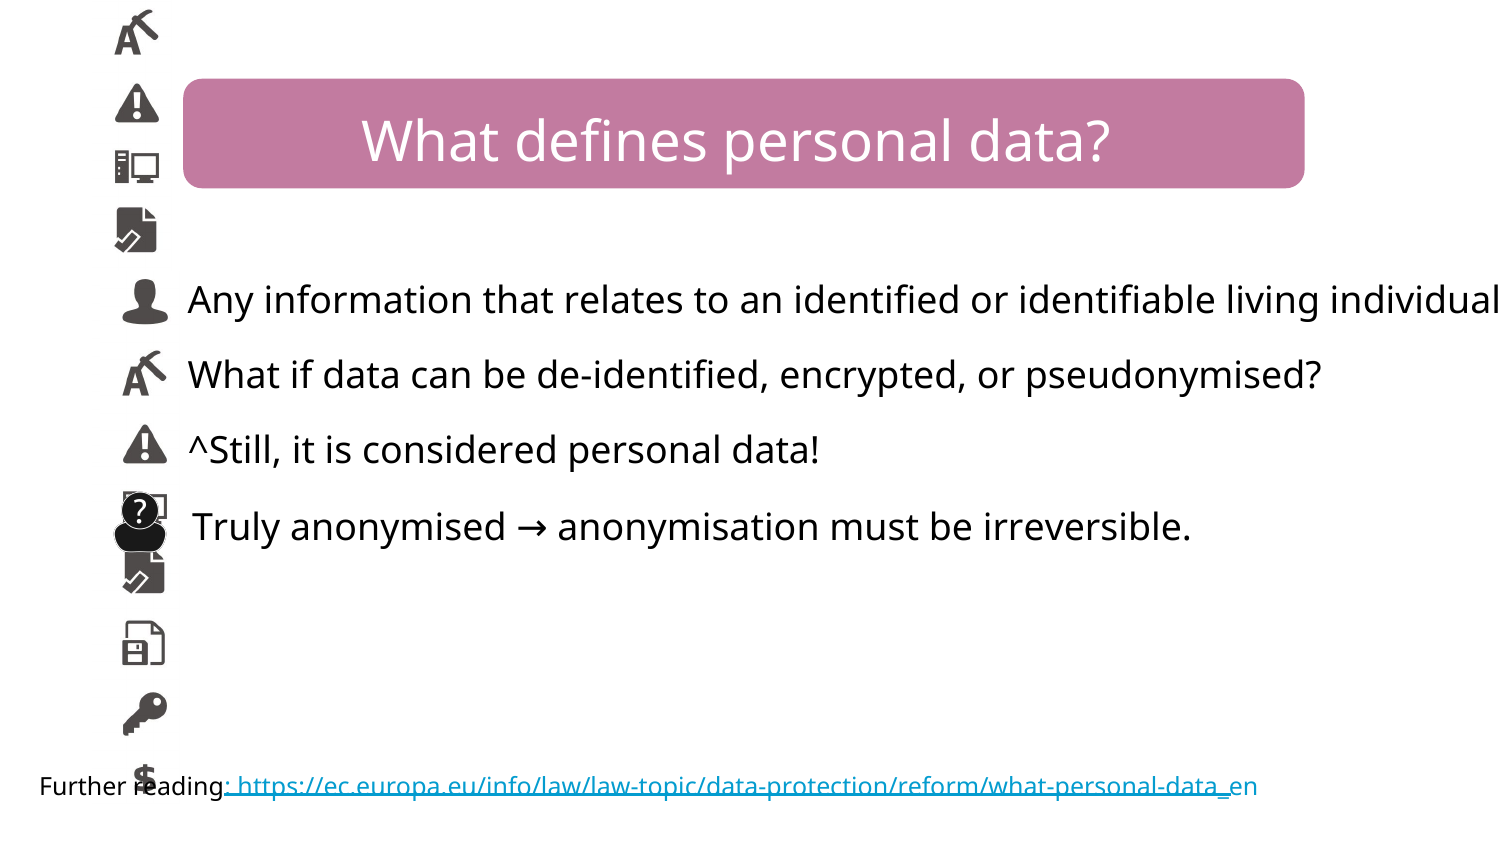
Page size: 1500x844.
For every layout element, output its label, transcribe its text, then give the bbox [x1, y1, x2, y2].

text_box Any information that relates to an identified or identifiable living individual [187, 273, 1500, 317]
text_box What if data can be de-identified, encrypted, or pseudonymised? [187, 348, 1410, 392]
text_box Truly anonymised → anonymisation must be irreversible. [192, 500, 1263, 544]
text_box [0, 0, 1500, 844]
picture [92, 0, 180, 754]
text_box ^Still, it is considered personal data! [187, 423, 885, 467]
text_box Further reading: https://ec.europa.eu/info/law/law-topic/data-protection/reform/what-personal-data_en [39, 768, 1323, 798]
text_box What defines personal data? [361, 101, 1168, 168]
